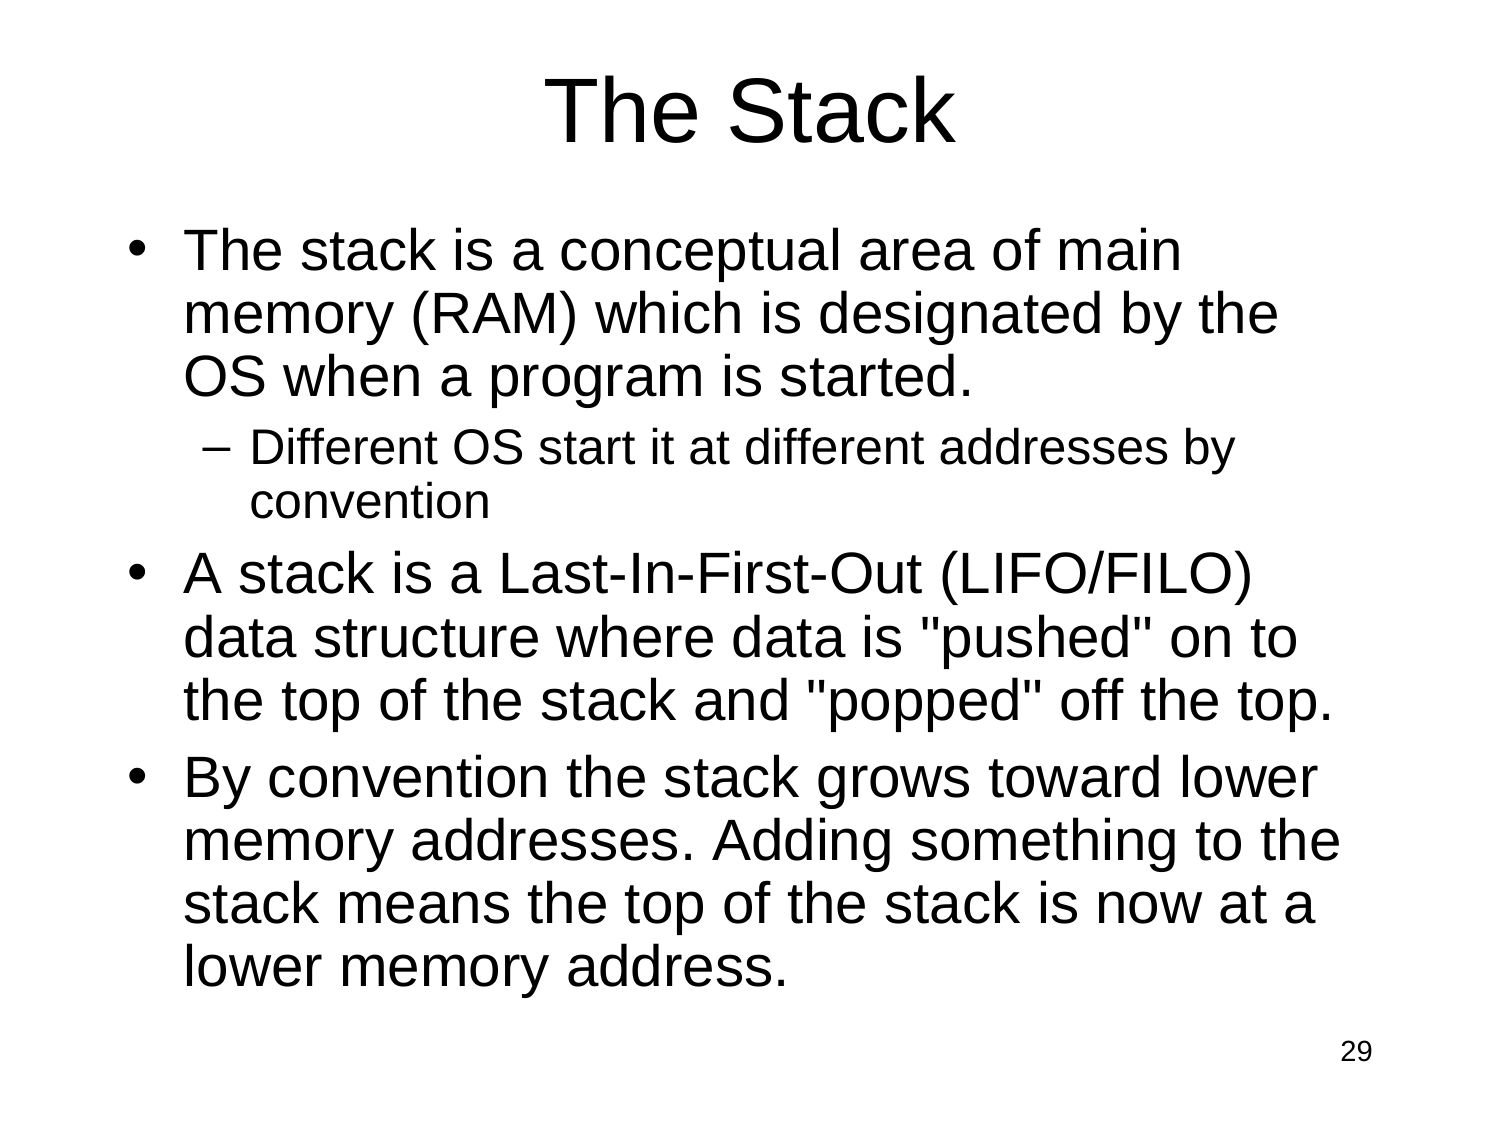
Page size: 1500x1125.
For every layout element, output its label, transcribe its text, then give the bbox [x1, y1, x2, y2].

text_box <number> [1074, 1025, 1388, 1101]
list The stack is a conceptual area of main memory (RAM) which is designated by the OS when a program is started. Different OS start it at different addresses by convention A stack is a Last-In-First-Out (LIFO/FILO) data structure where data is "pushed" on to the top of the stack and "popped" off the top. By convention the stack grows toward lower memory addresses. Adding something to the stack means the top of the stack is now at a lower memory address. [112, 212, 1388, 1007]
title The Stack [112, 12, 1388, 201]
